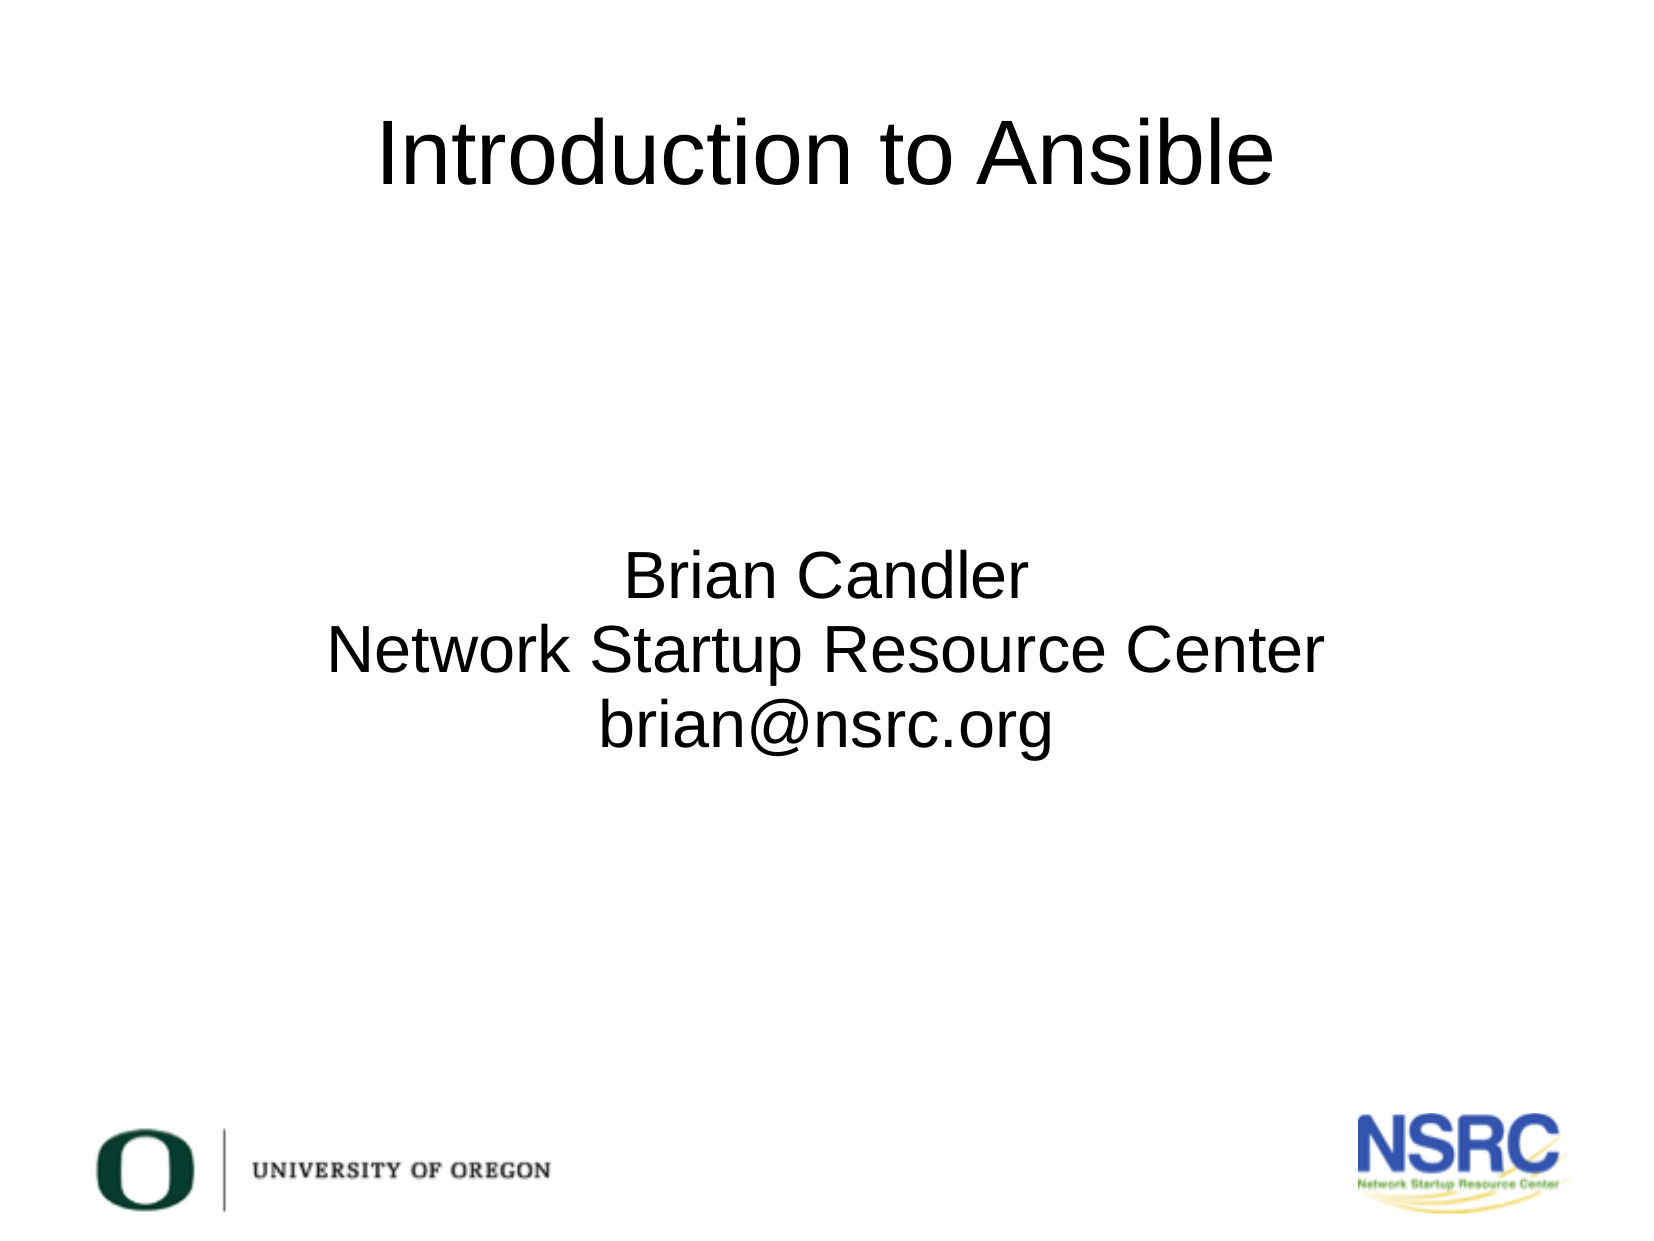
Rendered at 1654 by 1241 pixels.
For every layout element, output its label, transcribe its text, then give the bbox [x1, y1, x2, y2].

subtitle Brian Candler Network Startup Resource Center brian@nsrc.org [82, 290, 1571, 1010]
picture [1358, 1113, 1571, 1216]
title Introduction to Ansible [82, 49, 1571, 257]
picture [82, 1125, 566, 1216]
